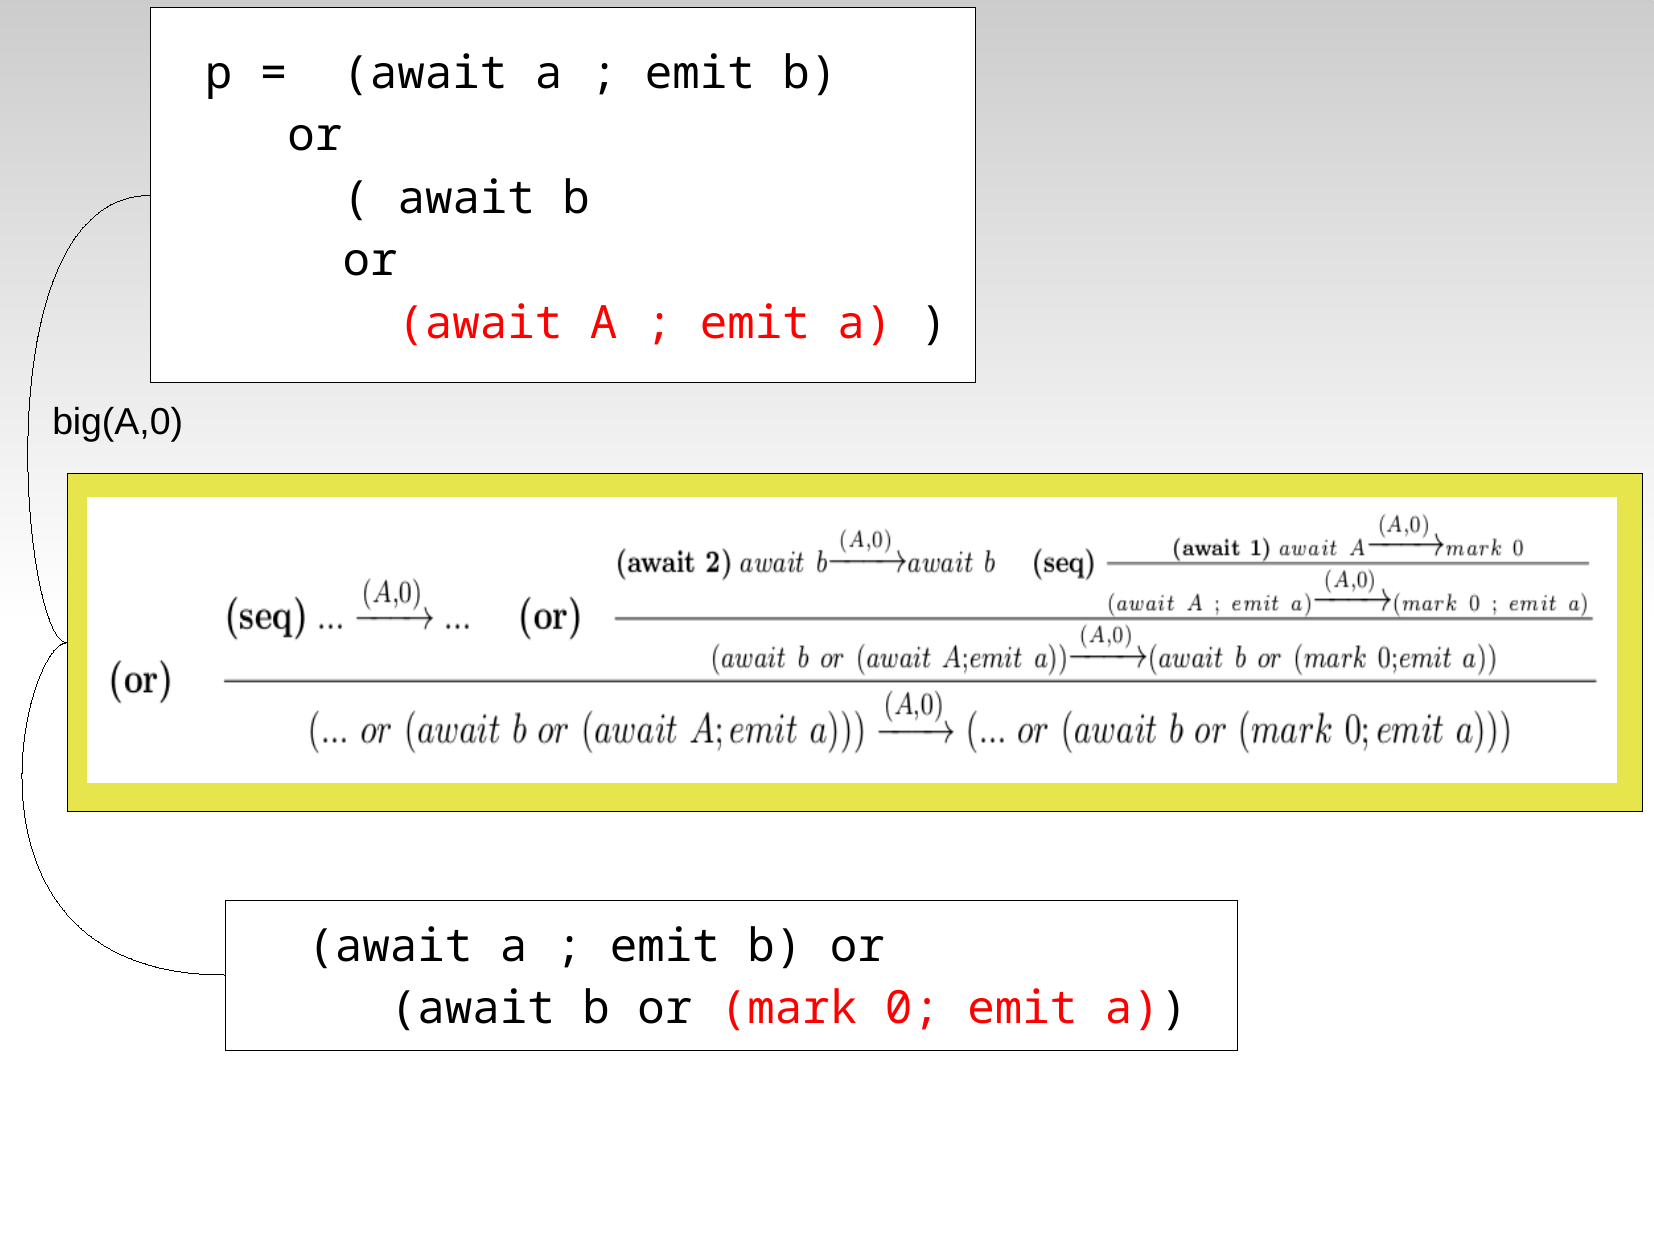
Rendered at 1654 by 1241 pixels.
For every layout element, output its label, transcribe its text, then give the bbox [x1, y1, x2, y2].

text_box big(A,0) [37, 393, 199, 451]
text_box p = (await a ; emit b) or ( await b or (await A ; emit a) ) [150, 7, 976, 383]
text_box (await a ; emit b) or (await b or (mark 0; emit a)) [225, 900, 1238, 1051]
text_box [67, 473, 1643, 812]
picture [87, 497, 1617, 783]
